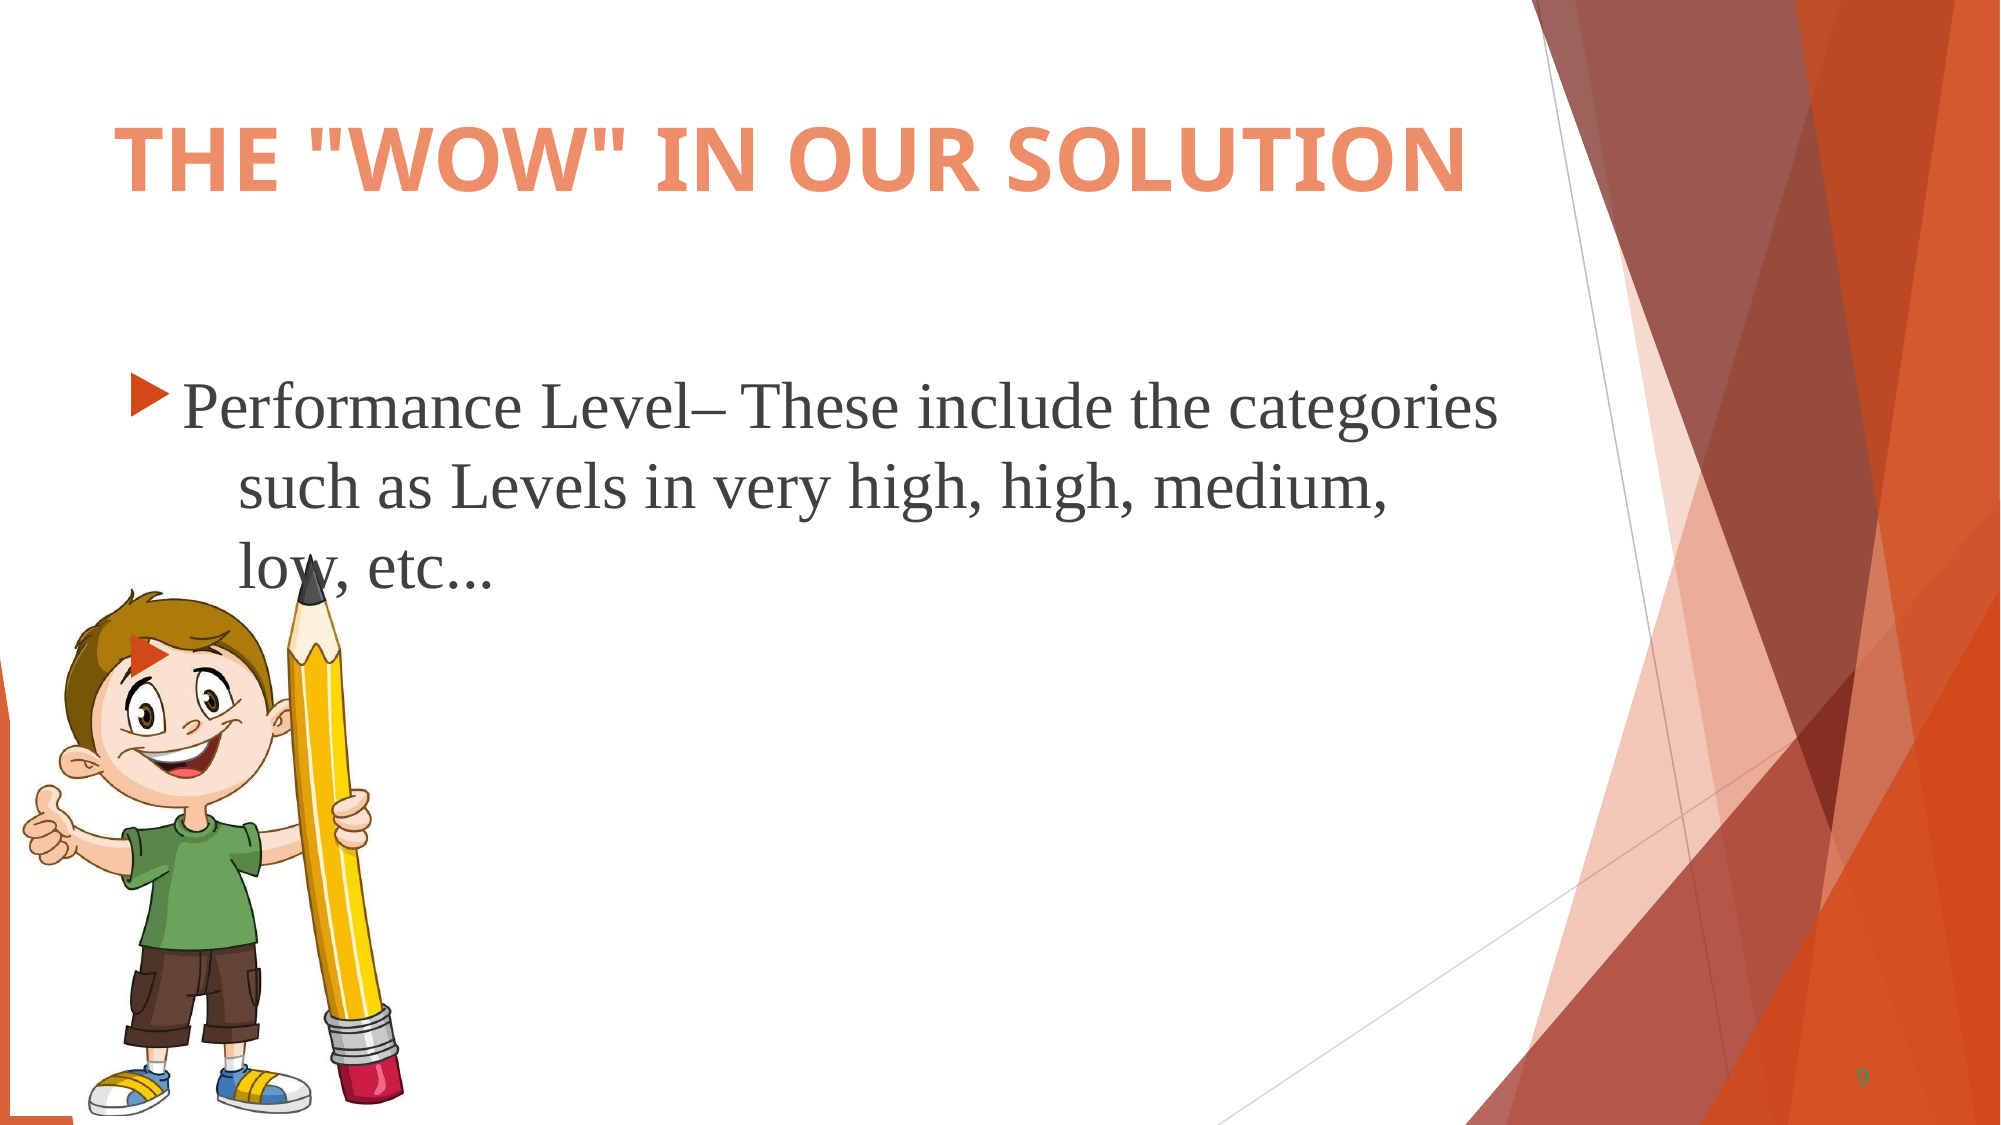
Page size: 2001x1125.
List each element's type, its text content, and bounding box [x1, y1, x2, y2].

text_box 9 [1850, 1062, 1887, 1094]
picture [10, 554, 416, 1116]
picture [407, 554, 415, 585]
title THE "WOW" IN OUR SOLUTION [111, 99, 1522, 211]
list Performance Level– These include the categories such as Levels in very high, high, medium, low, etc... [415, 354, 1522, 992]
